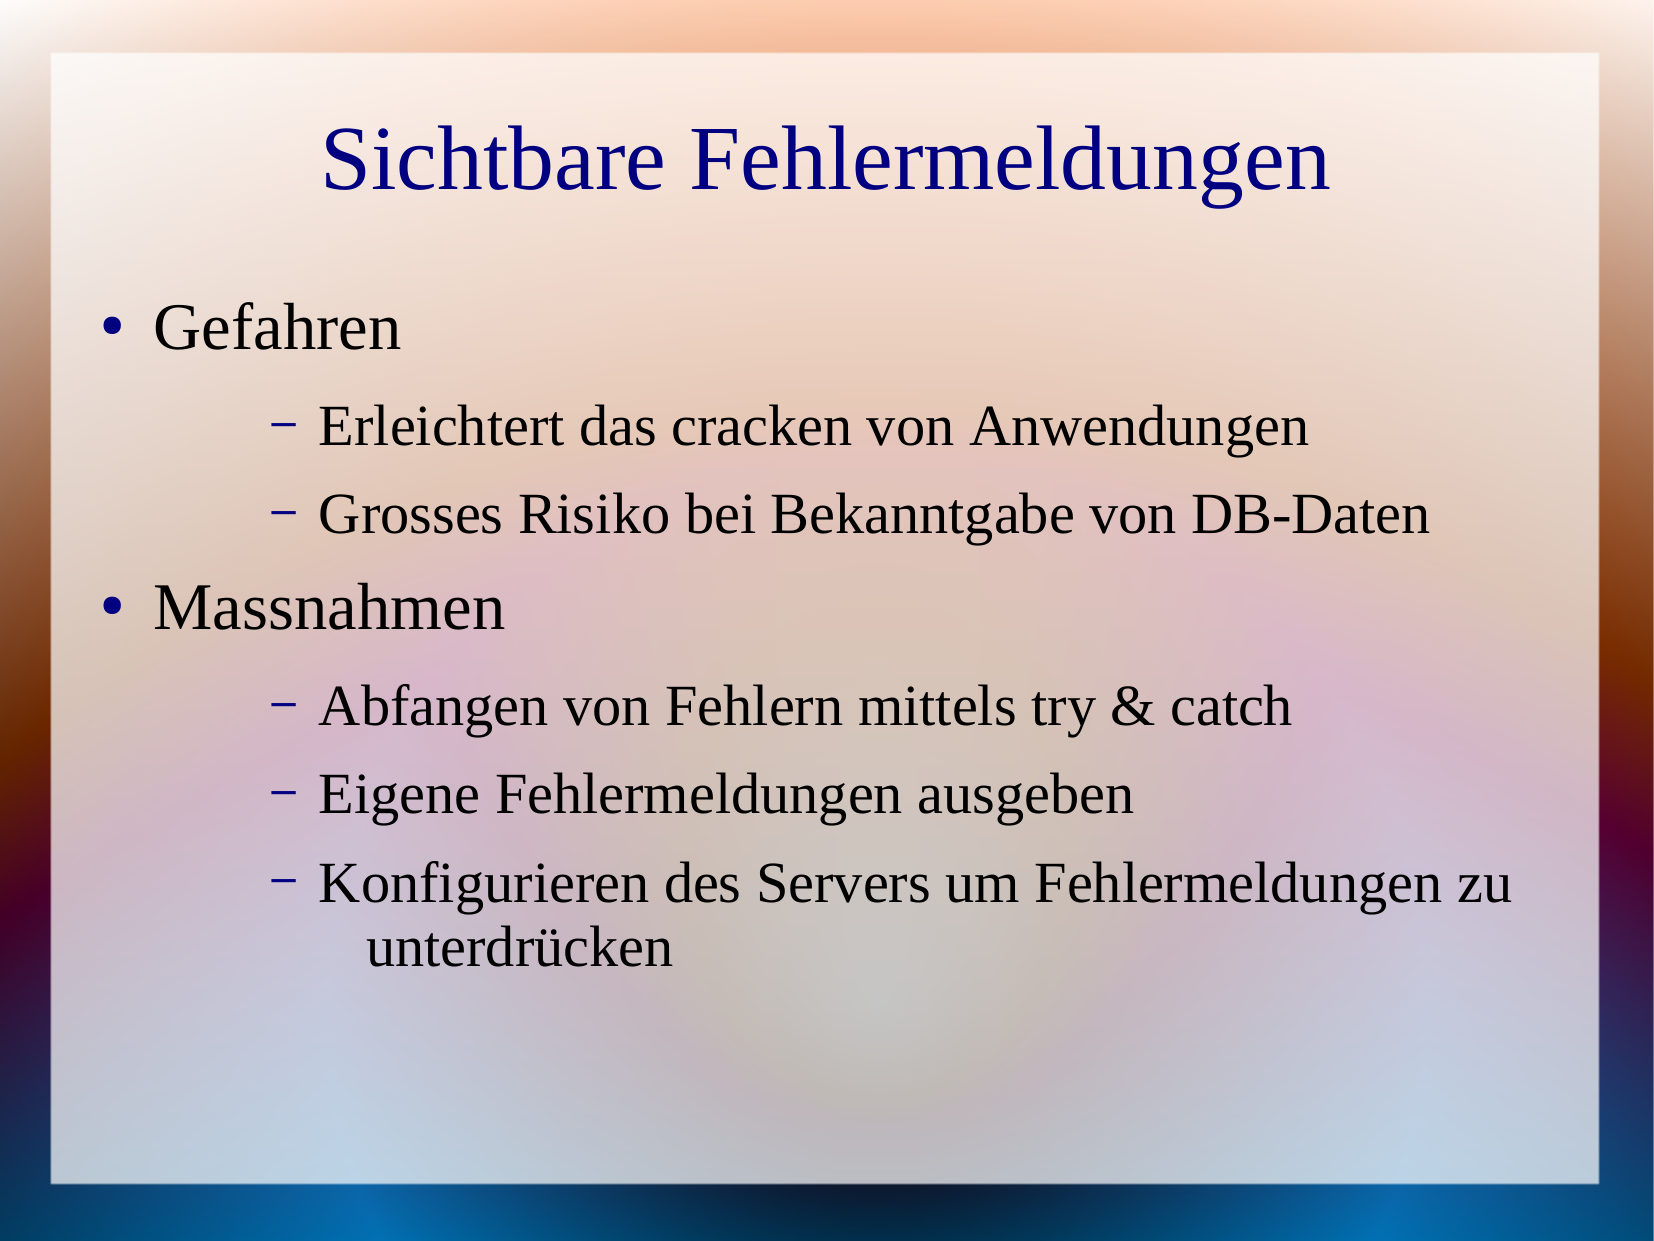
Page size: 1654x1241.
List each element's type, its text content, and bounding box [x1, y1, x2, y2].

list Gefahren Erleichtert das cracken von Anwendungen Grosses Risiko bei Bekanntgabe von DB-Daten Massnahmen Abfangen von Fehlern mittels try & catch Eigene Fehlermeldungen ausgeben Konfigurieren des Servers um Fehlermeldungen zu unterdrücken [82, 290, 1571, 1094]
picture [0, 0, 1654, 1241]
title Sichtbare Fehlermeldungen [82, 62, 1571, 256]
